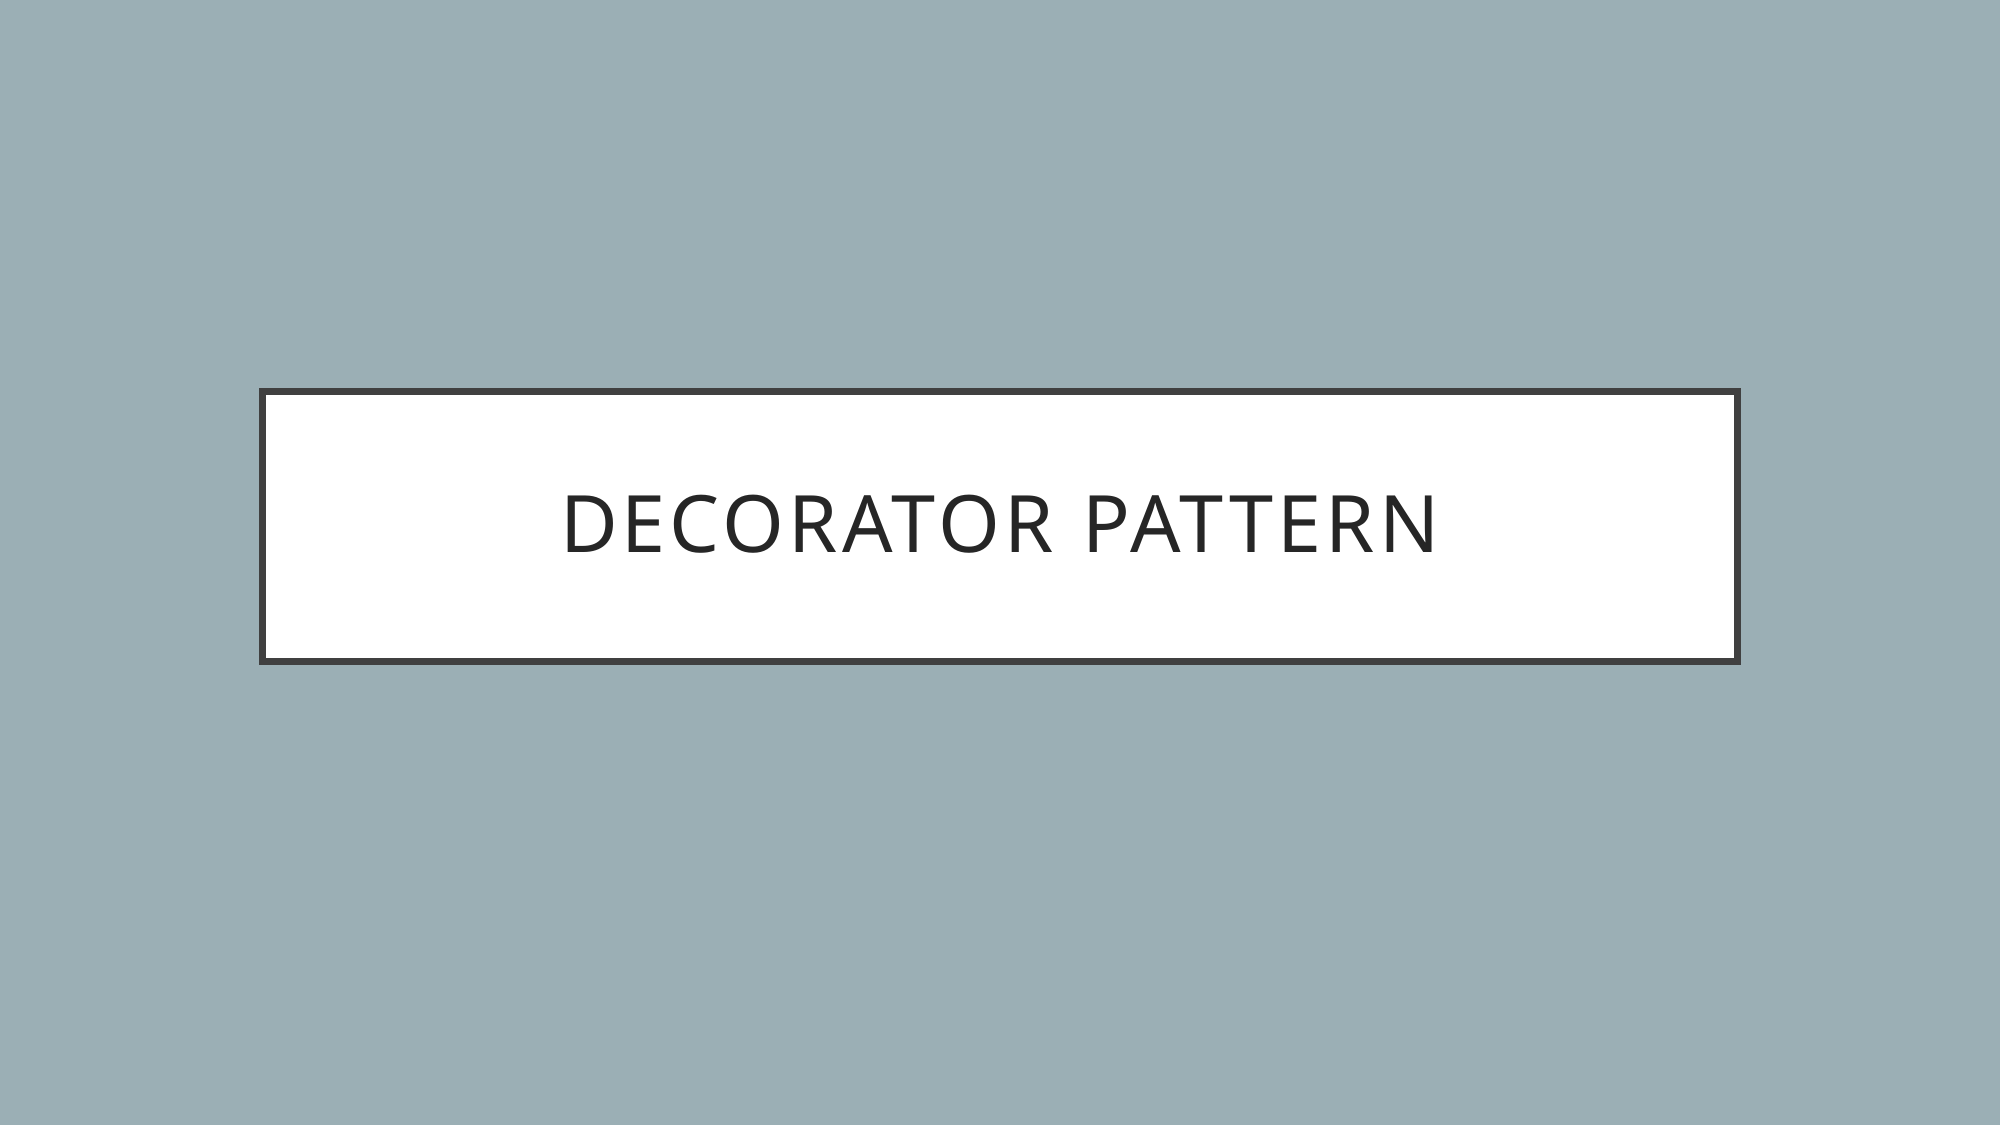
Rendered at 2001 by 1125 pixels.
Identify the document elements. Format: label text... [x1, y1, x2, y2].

title Decorator pattern [262, 391, 1738, 662]
